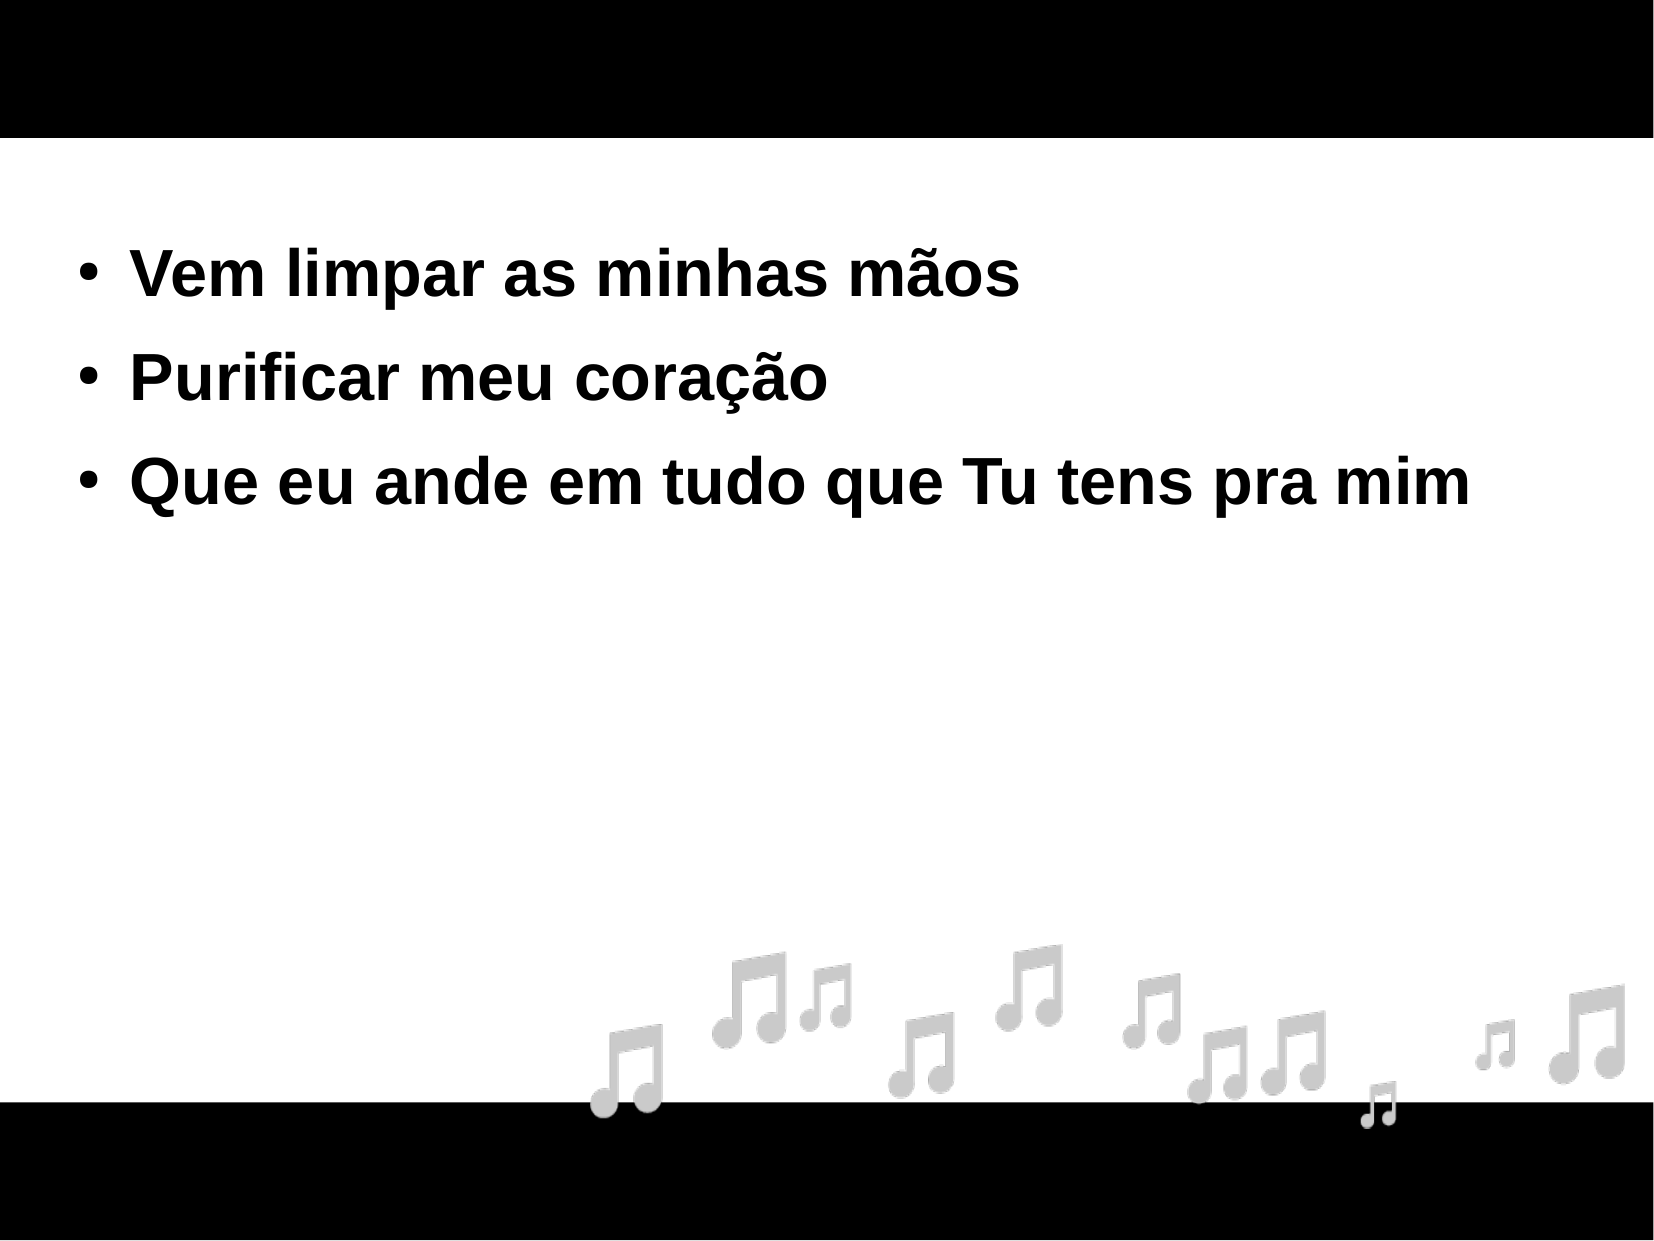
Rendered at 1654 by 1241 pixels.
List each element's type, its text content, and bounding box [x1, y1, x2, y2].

list Vem limpar as minhas mãos Purificar meu coração Que eu ande em tudo que Tu tens pra mim [59, 236, 1595, 1024]
